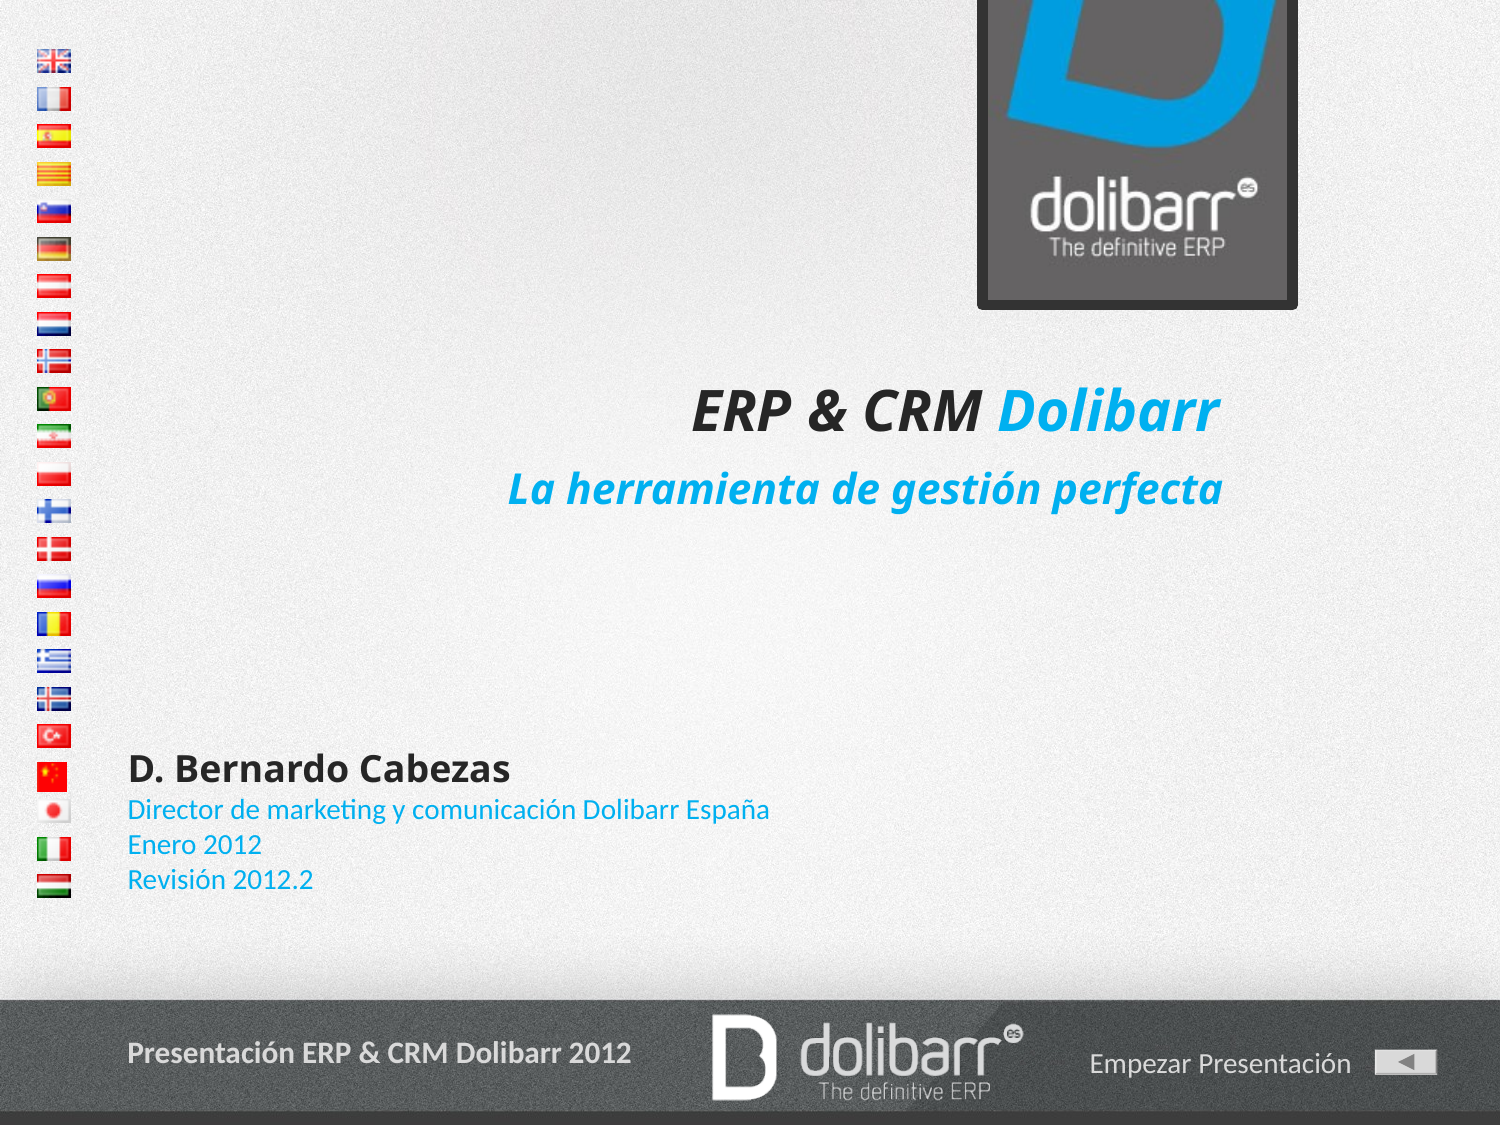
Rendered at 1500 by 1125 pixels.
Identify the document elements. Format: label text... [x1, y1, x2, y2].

subtitle D. Bernardo Cabezas Director de marketing y comunicación Dolibarr España Enero 2012 Revisión 2012.2 [112, 737, 1163, 963]
picture [987, 0, 1288, 300]
picture [0, 0, 1500, 1125]
text_box Presentación ERP & CRM Dolibarr 2012 [112, 1024, 712, 1078]
text_box [1376, 1049, 1438, 1075]
text_box Empezar Presentación [1074, 1036, 1375, 1087]
picture [1065, 0, 1224, 102]
title ERP & CRM Dolibarr La herramienta de gestión perfecta [50, 362, 1250, 713]
